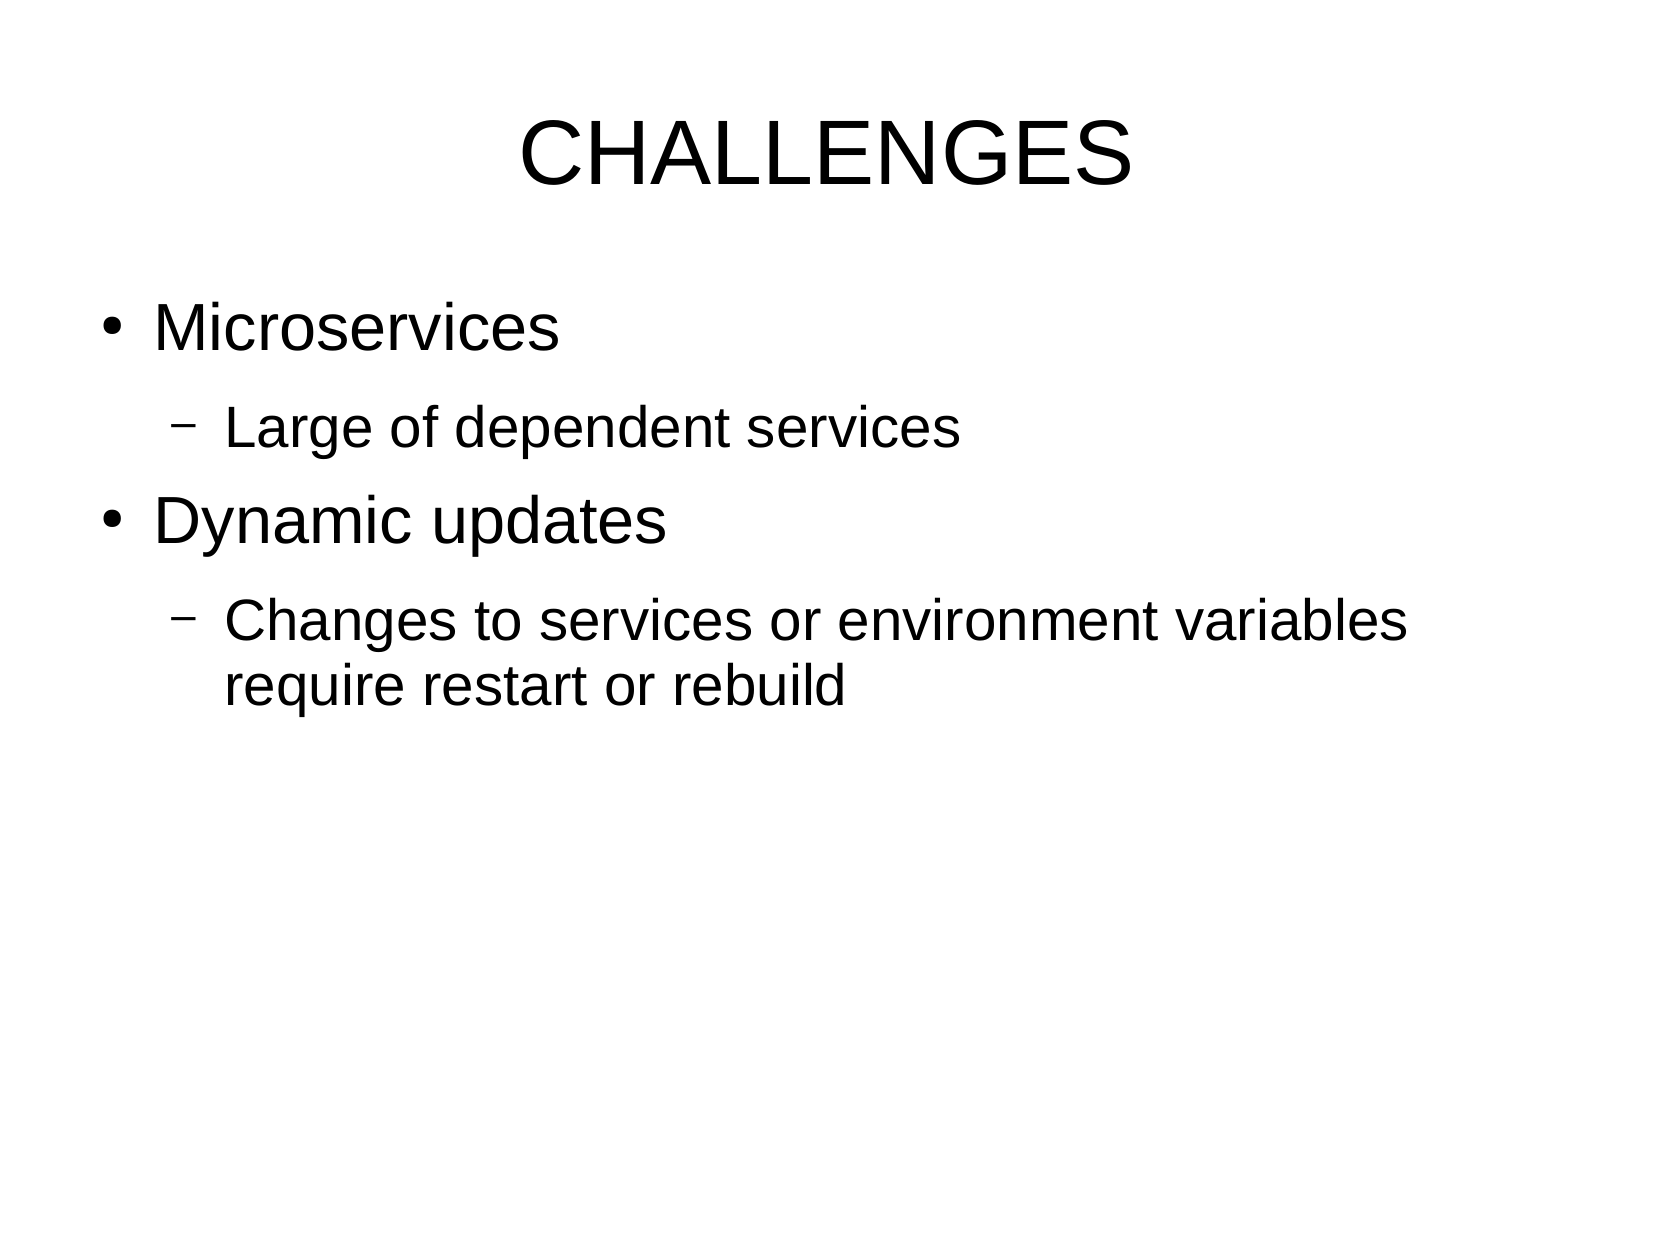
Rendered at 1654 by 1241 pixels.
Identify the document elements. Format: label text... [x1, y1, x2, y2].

title CHALLENGES [82, 49, 1571, 257]
list Microservices Large of dependent services Dynamic updates Changes to services or environment variables require restart or rebuild [82, 290, 1571, 1109]
